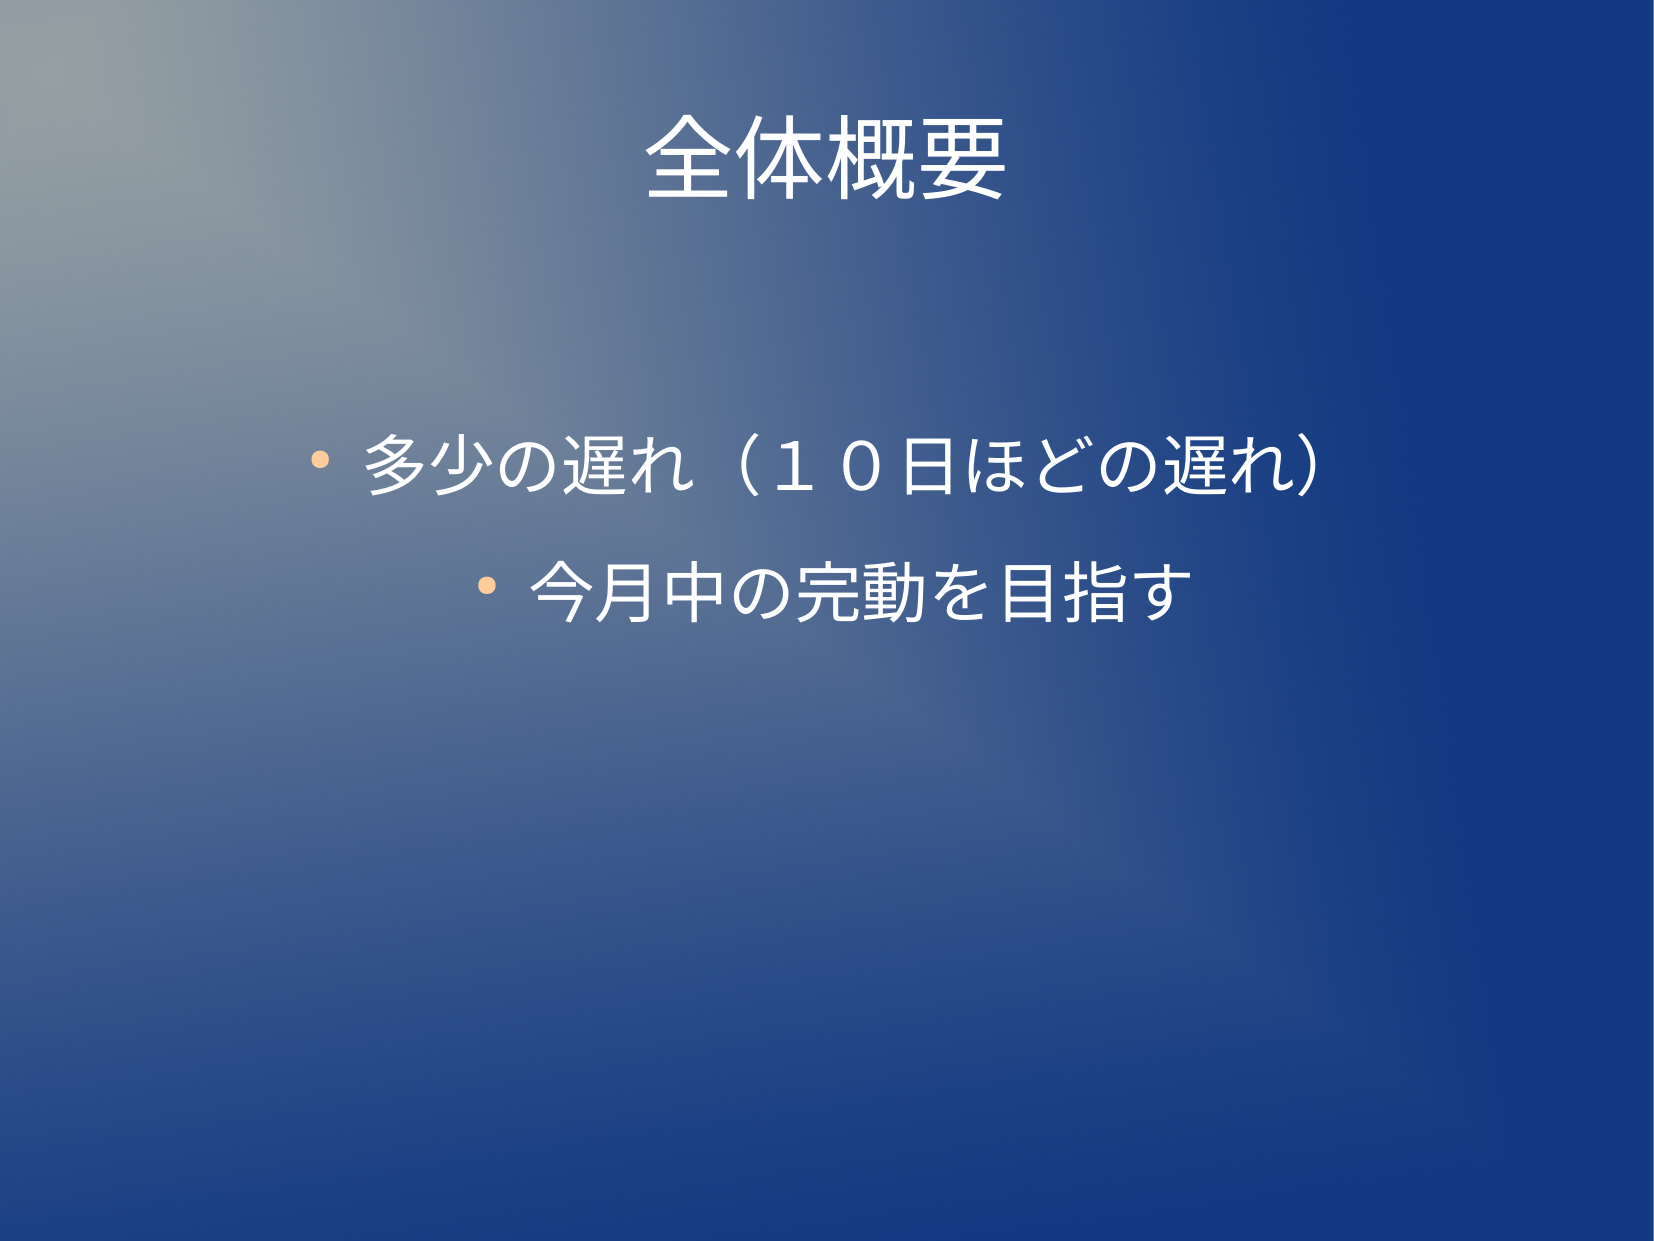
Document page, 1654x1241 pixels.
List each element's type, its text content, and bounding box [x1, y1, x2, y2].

list 多少の遅れ（１０日ほどの遅れ） 今月中の完動を目指す [82, 413, 1571, 1010]
picture [0, 0, 1654, 1241]
title 全体概要 [82, 49, 1571, 257]
